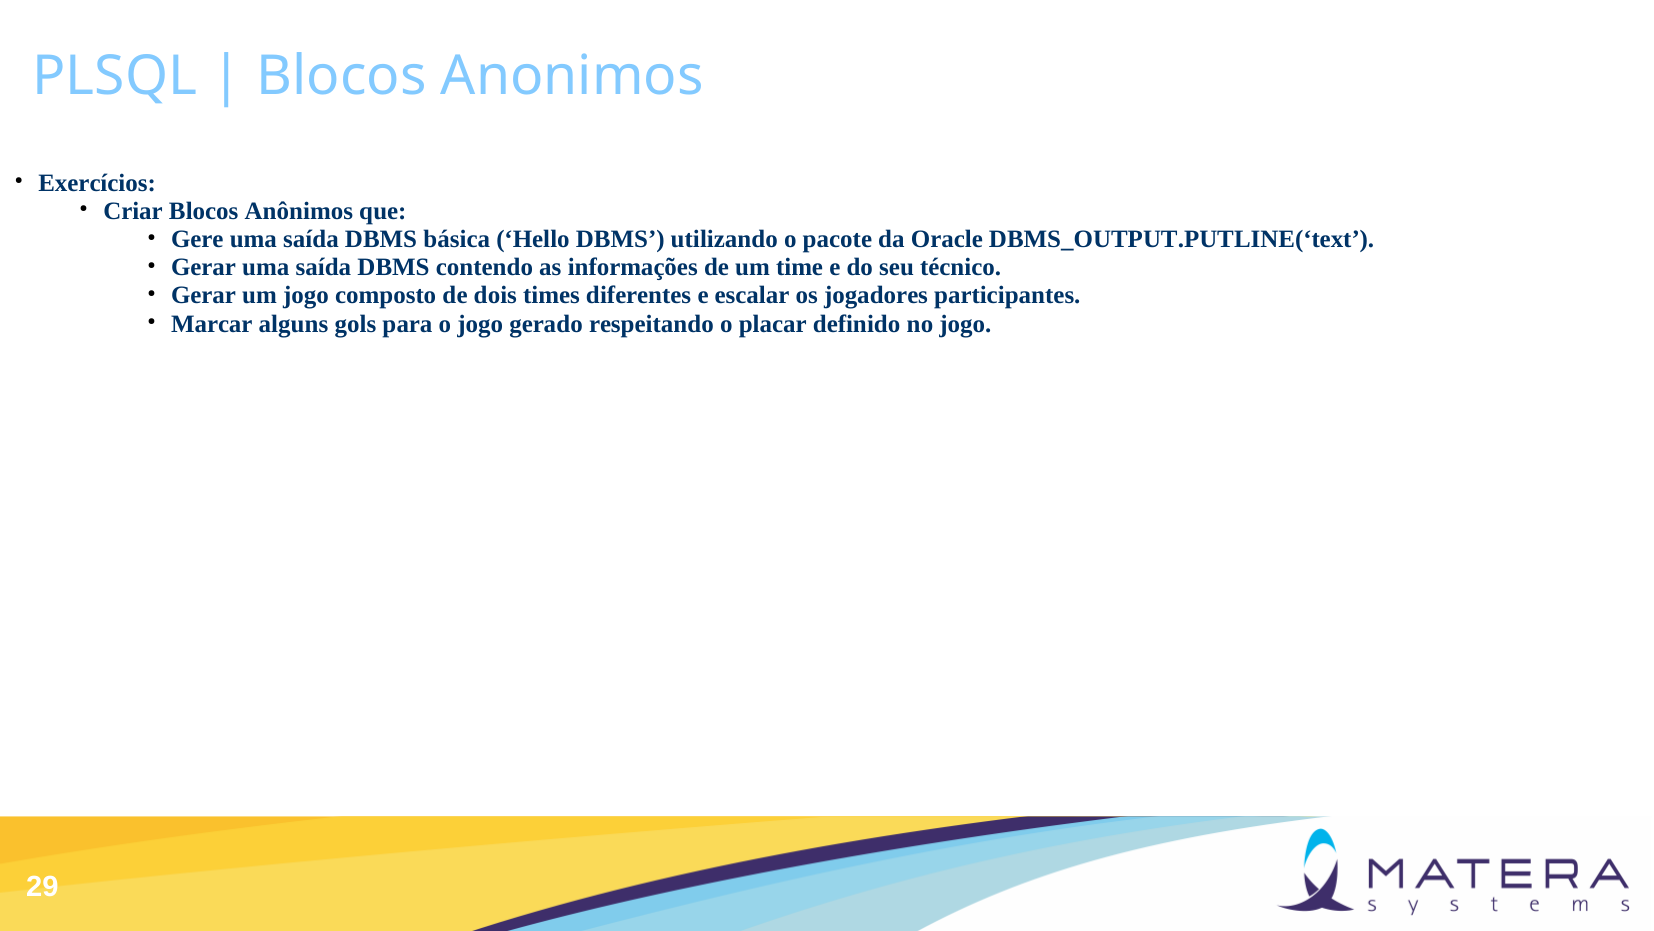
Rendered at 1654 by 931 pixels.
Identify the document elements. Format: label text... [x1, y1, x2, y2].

picture [0, 827, 1652, 931]
title PLSQL | Blocos Anonimos [32, 24, 1628, 137]
list Exercícios: Criar Blocos Anônimos que: Gere uma saída DBMS básica (‘Hello DBMS’) utilizando o pacote da Oracle DBMS_OUTPUT.PUTLINE(‘text’). Gerar uma saída DBMS contendo as informações de um time e do seu técnico. Gerar um jogo composto de dois times diferentes e escalar os jogadores participantes. Marcar alguns gols para o jogo gerado respeitando o placar definido no jogo. [0, 167, 1654, 827]
